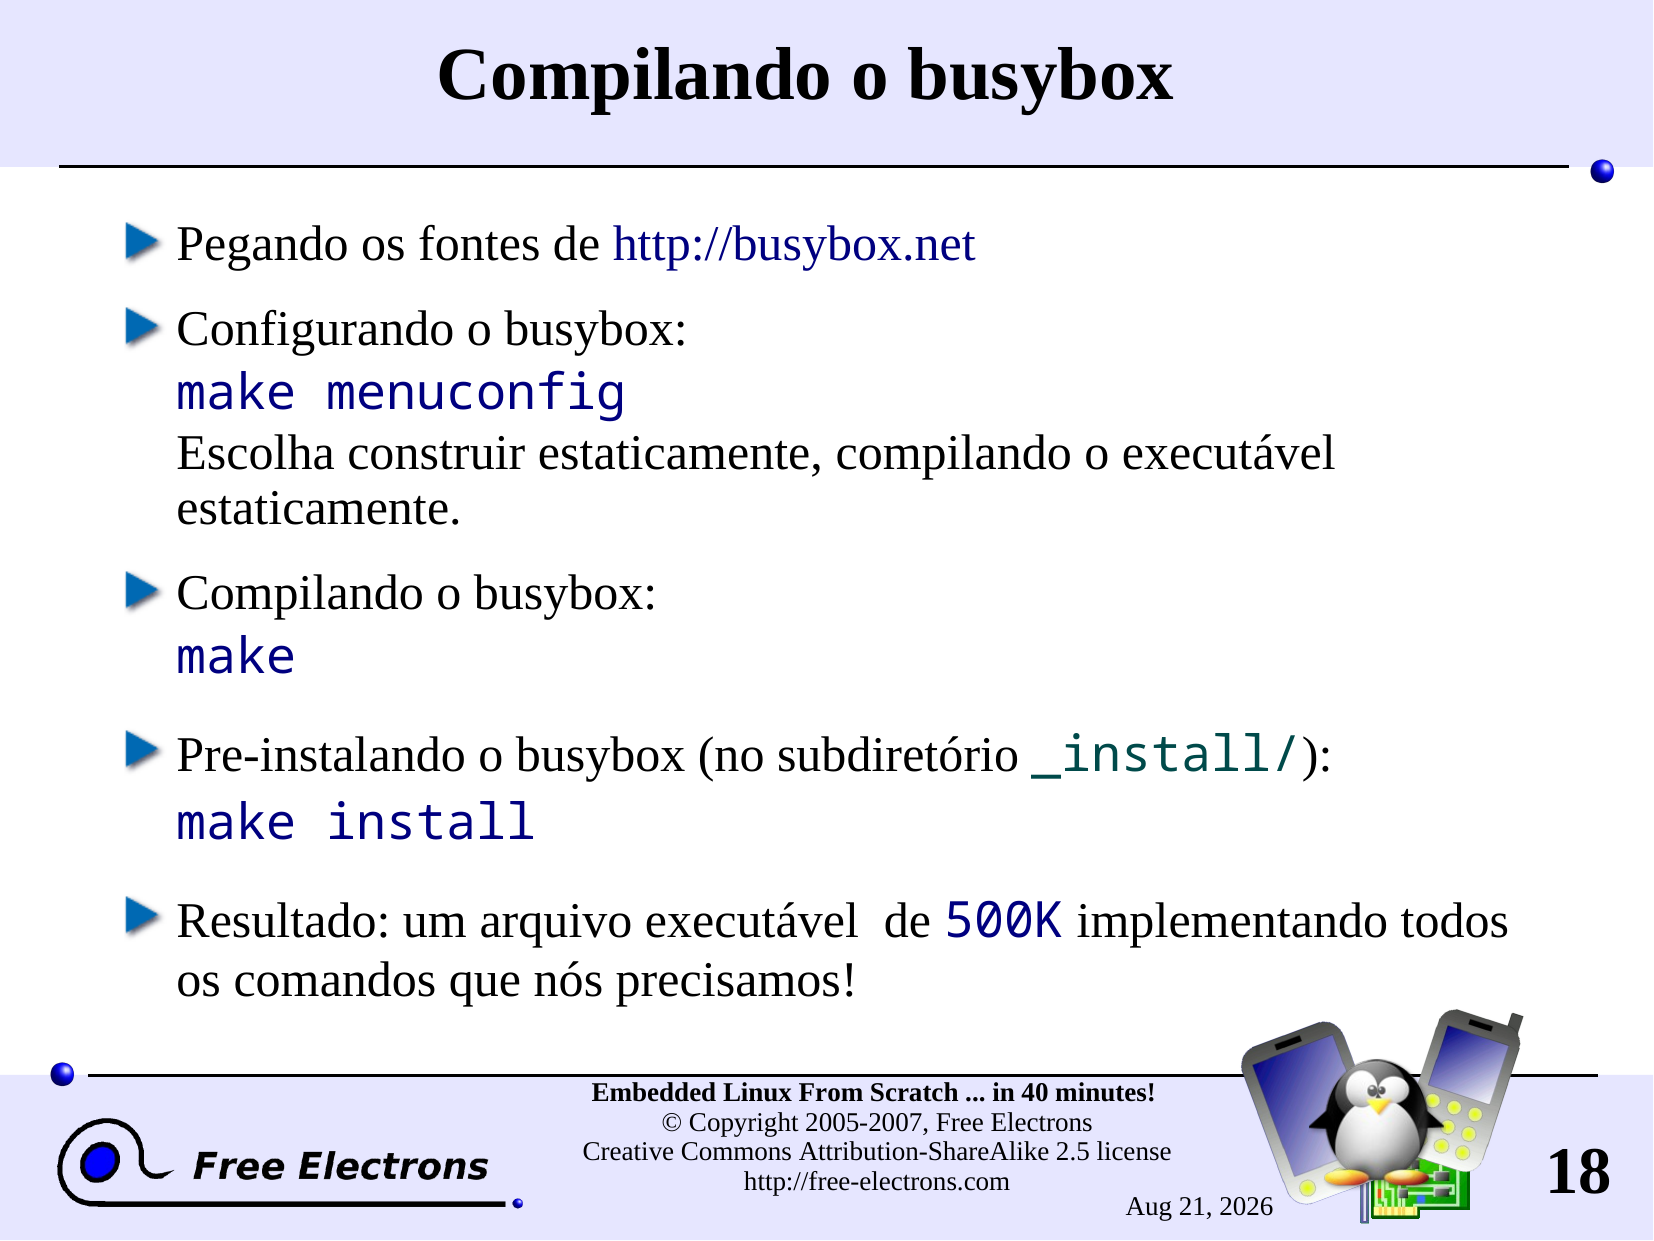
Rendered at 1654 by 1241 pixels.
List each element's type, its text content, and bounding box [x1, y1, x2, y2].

picture [1231, 1007, 1538, 1241]
list Pegando os fontes de http://busybox.net Configurando o busybox: make menuconfig Escolha construir estaticamente, compilando o executável estaticamente. Compilando o busybox: make Pre-instalando o busybox (no subdiretório _install/): make install Resultado: um arquivo executável de 500K implementando todos os comandos que nós precisamos! [105, 216, 1518, 1066]
title Compilando o busybox [60, 18, 1551, 132]
picture [50, 1107, 527, 1216]
